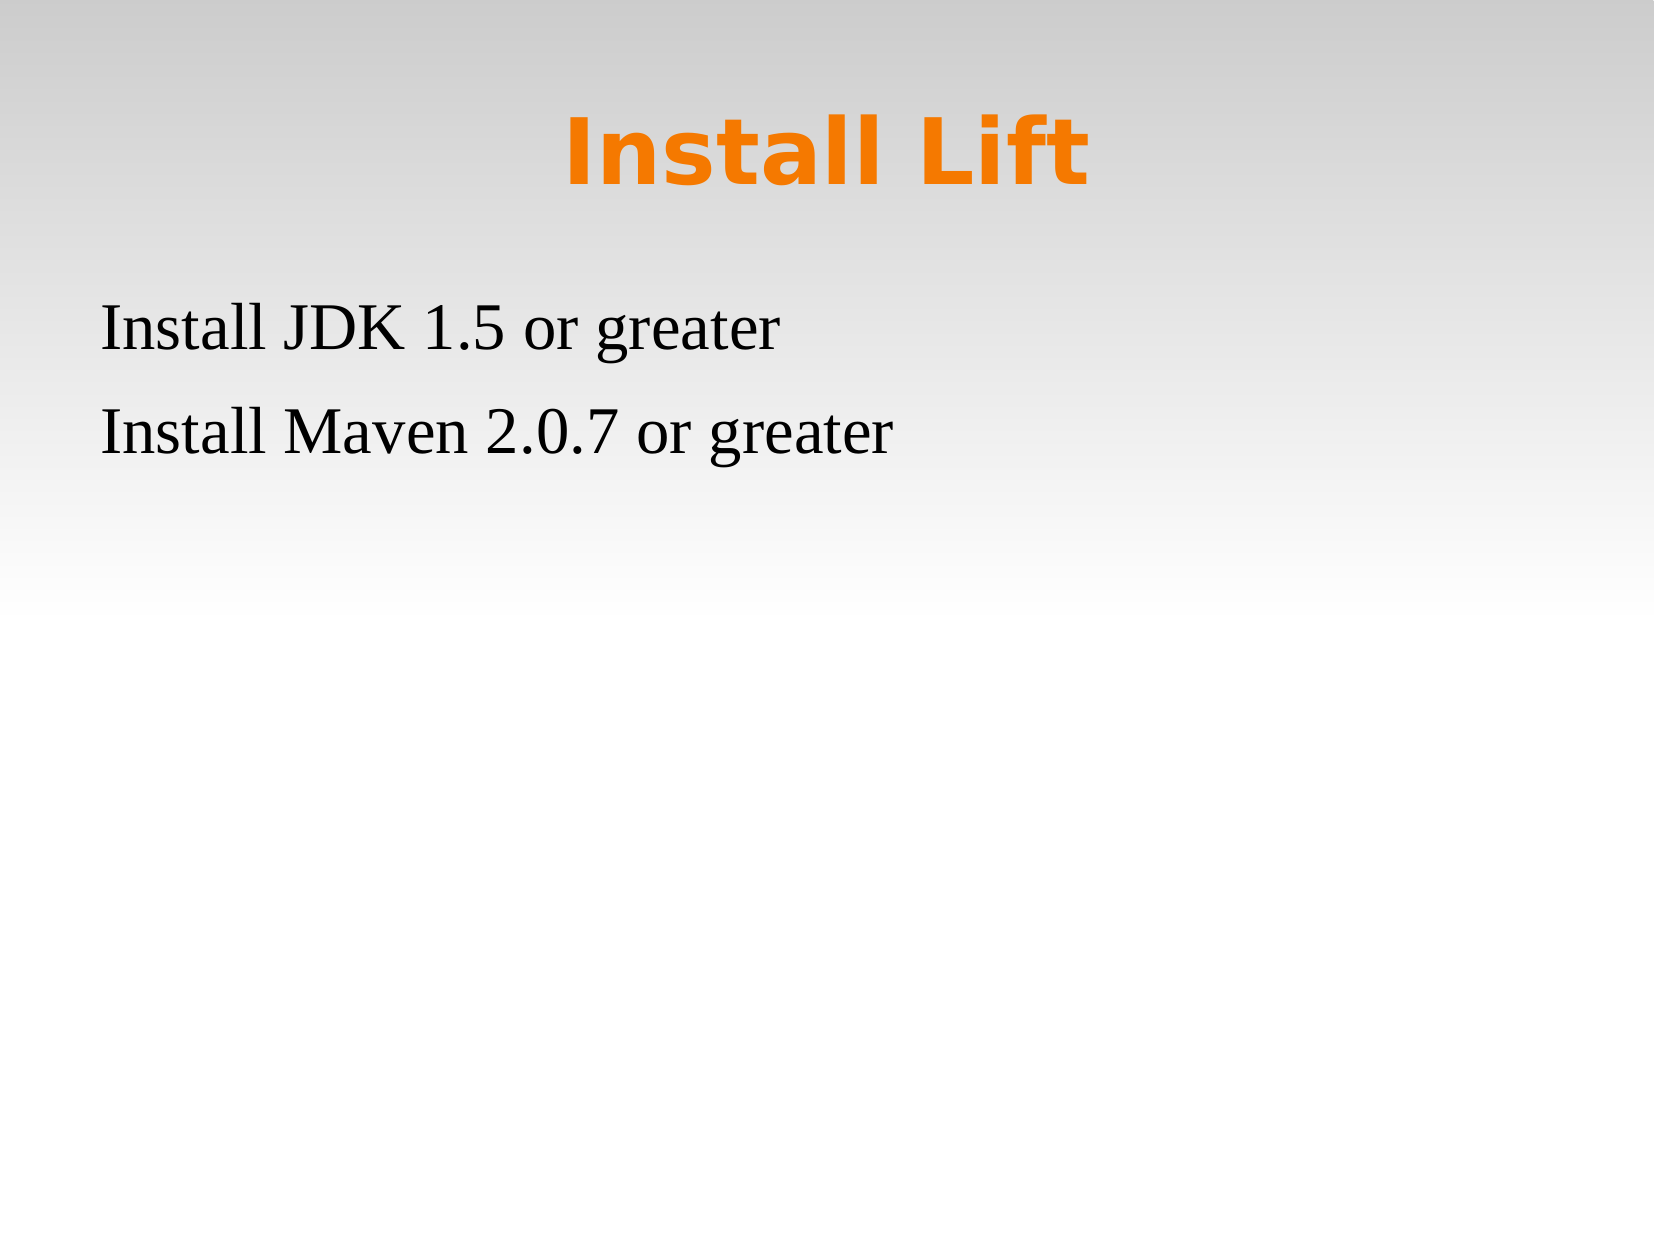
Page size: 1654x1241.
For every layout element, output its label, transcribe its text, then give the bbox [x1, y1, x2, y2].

list Install JDK 1.5 or greater Install Maven 2.0.7 or greater [82, 290, 1571, 1094]
title Install Lift [82, 56, 1571, 250]
